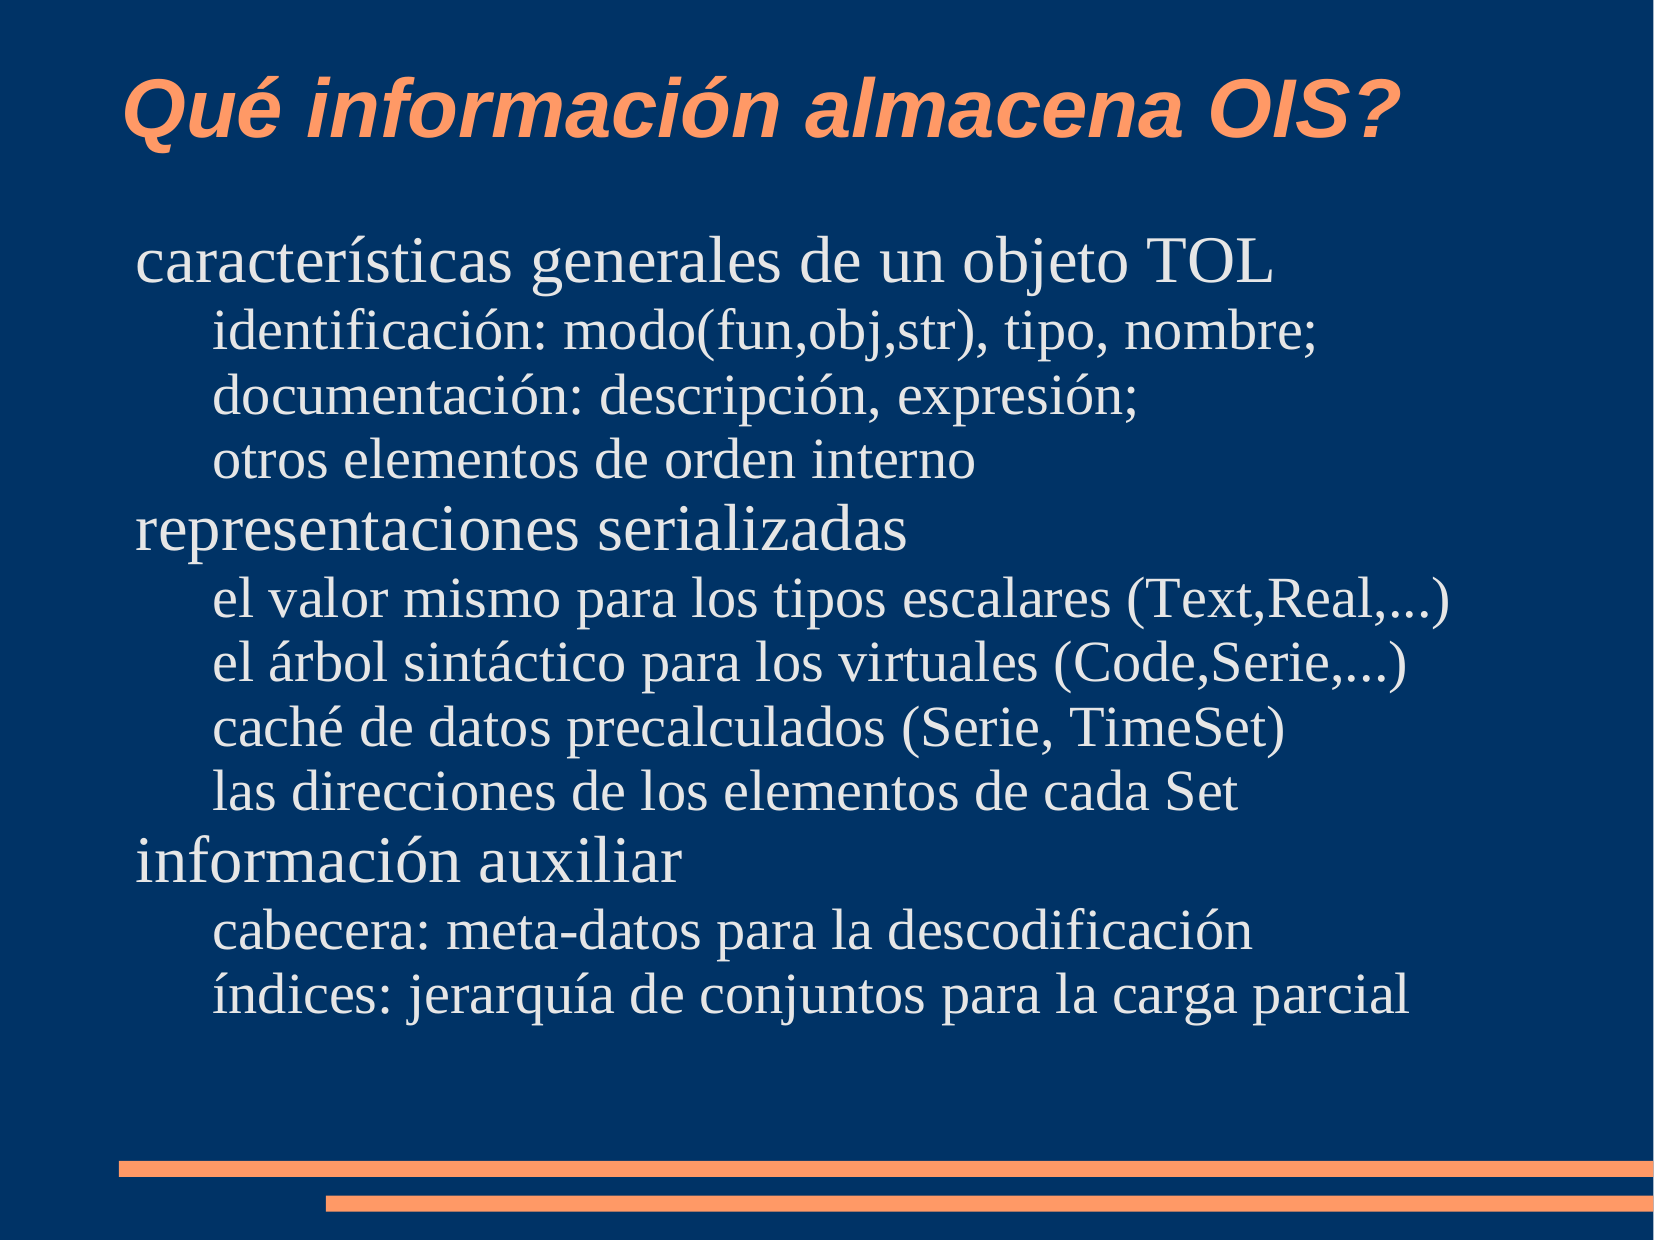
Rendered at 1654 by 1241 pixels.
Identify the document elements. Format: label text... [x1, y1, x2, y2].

title Qué información almacena OIS? [121, 4, 1534, 213]
list características generales de un objeto TOL identificación: modo(fun,obj,str), tipo, nombre; documentación: descripción, expresión; otros elementos de orden interno representaciones serializadas el valor mismo para los tipos escalares (Text,Real,...) el árbol sintáctico para los virtuales (Code,Serie,...) caché de datos precalculados (Serie, TimeSet) las direcciones de los elementos de cada Set información auxiliar cabecera: meta-datos para la descodificación índices: jerarquía de conjuntos para la carga parcial [118, 223, 1558, 1036]
